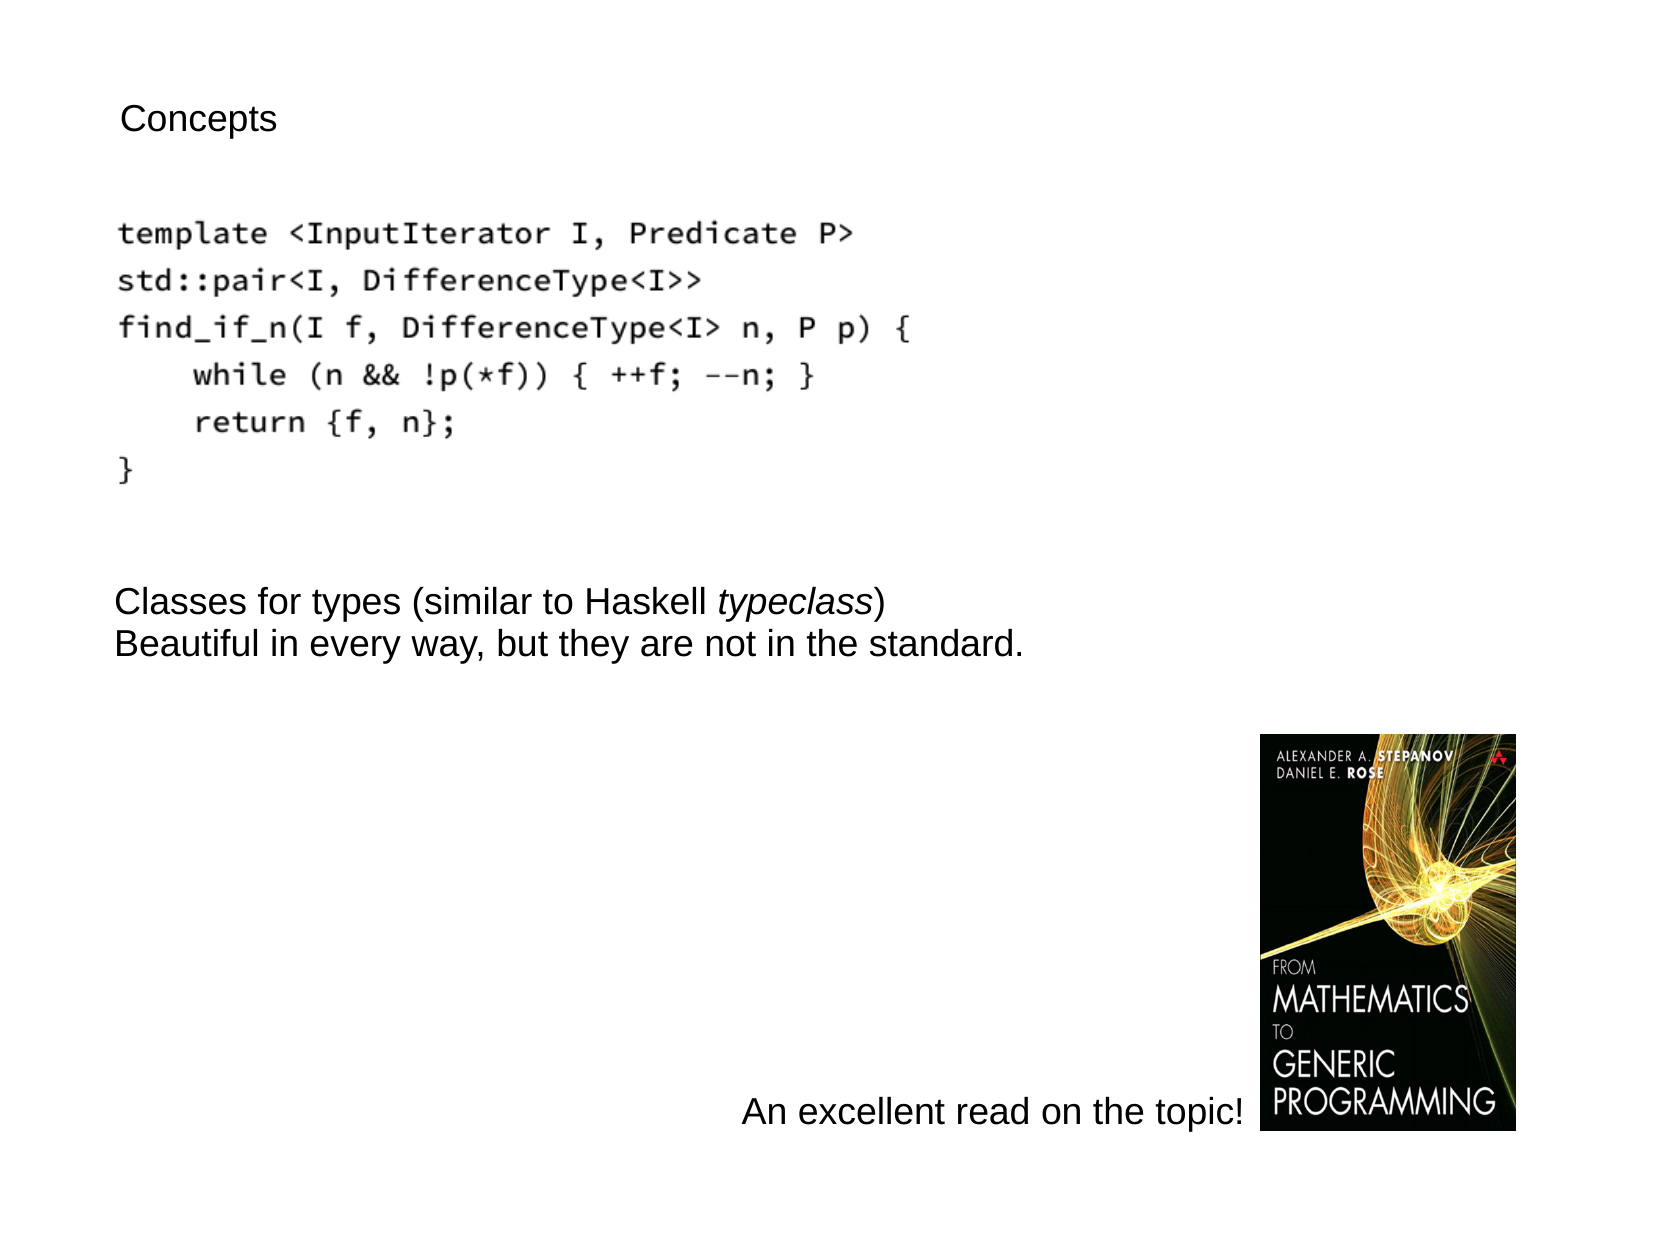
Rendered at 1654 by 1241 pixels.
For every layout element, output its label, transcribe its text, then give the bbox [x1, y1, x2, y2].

text_box Classes for types (similar to Haskell typeclass) Beautiful in every way, but they are not in the standard. [99, 573, 1040, 672]
picture [1260, 734, 1516, 1131]
picture [76, 209, 931, 503]
text_box Concepts [105, 90, 741, 147]
text_box An excellent read on the topic! [726, 1083, 1261, 1141]
